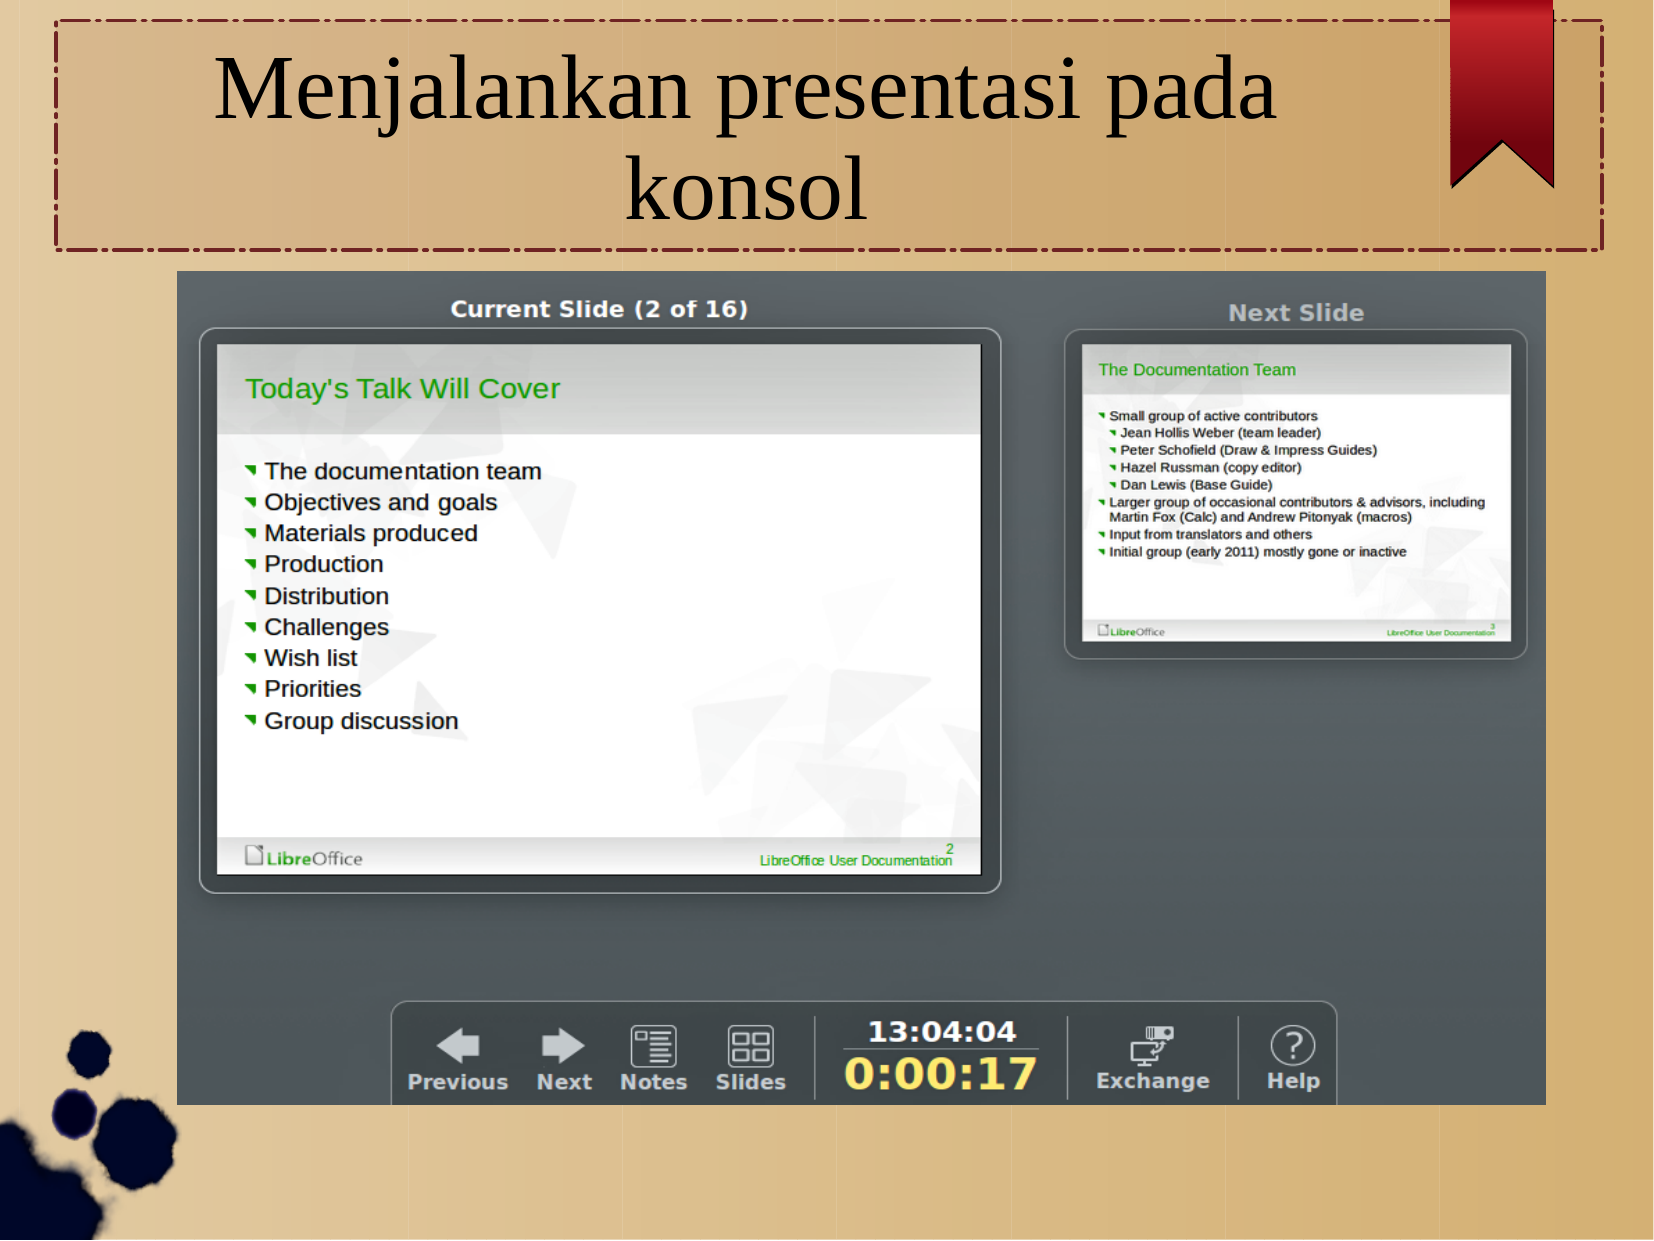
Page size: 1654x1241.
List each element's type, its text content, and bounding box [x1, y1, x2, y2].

picture [177, 271, 1546, 1105]
title Menjalankan presentasi pada konsol [82, 35, 1412, 240]
